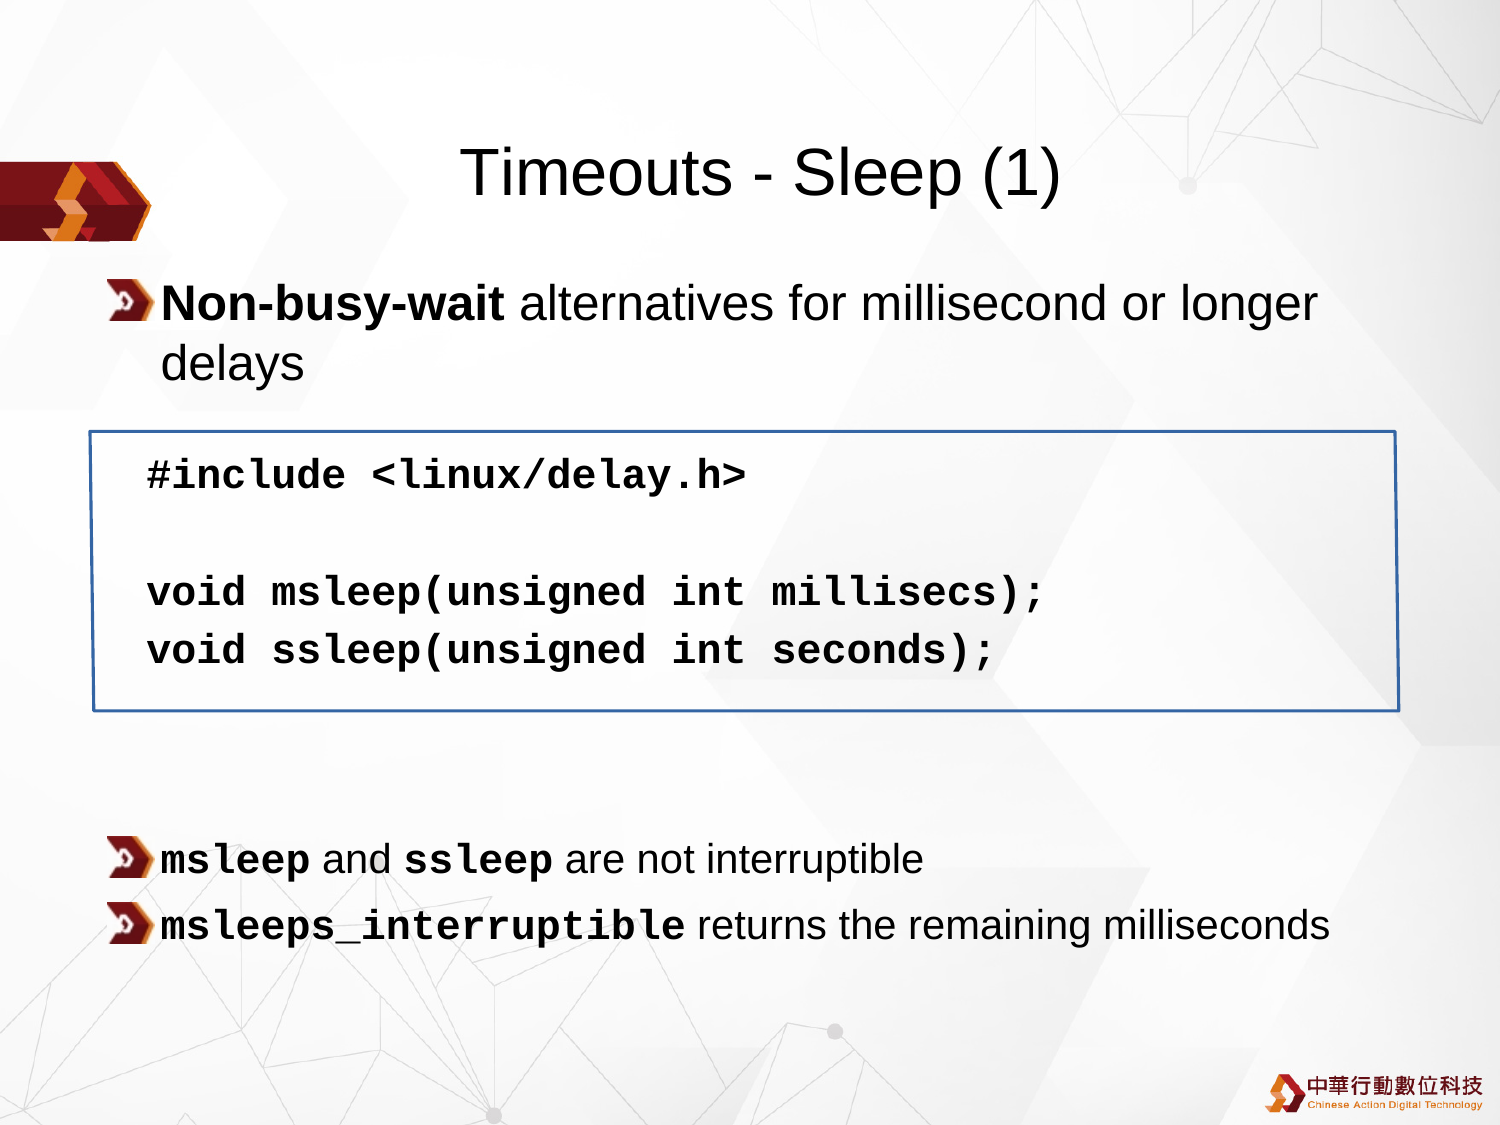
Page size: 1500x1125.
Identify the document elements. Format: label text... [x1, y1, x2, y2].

list Non-busy-wait alternatives for millisecond or longer delays #include <linux/delay.h> void msleep(unsigned int millisecs); void ssleep(unsigned int seconds); msleep and ssleep are not interruptible msleeps_interruptible returns the remaining milliseconds [75, 262, 1426, 1006]
title Timeouts - Sleep (1) [75, 120, 1426, 225]
picture [0, 0, 1500, 1125]
